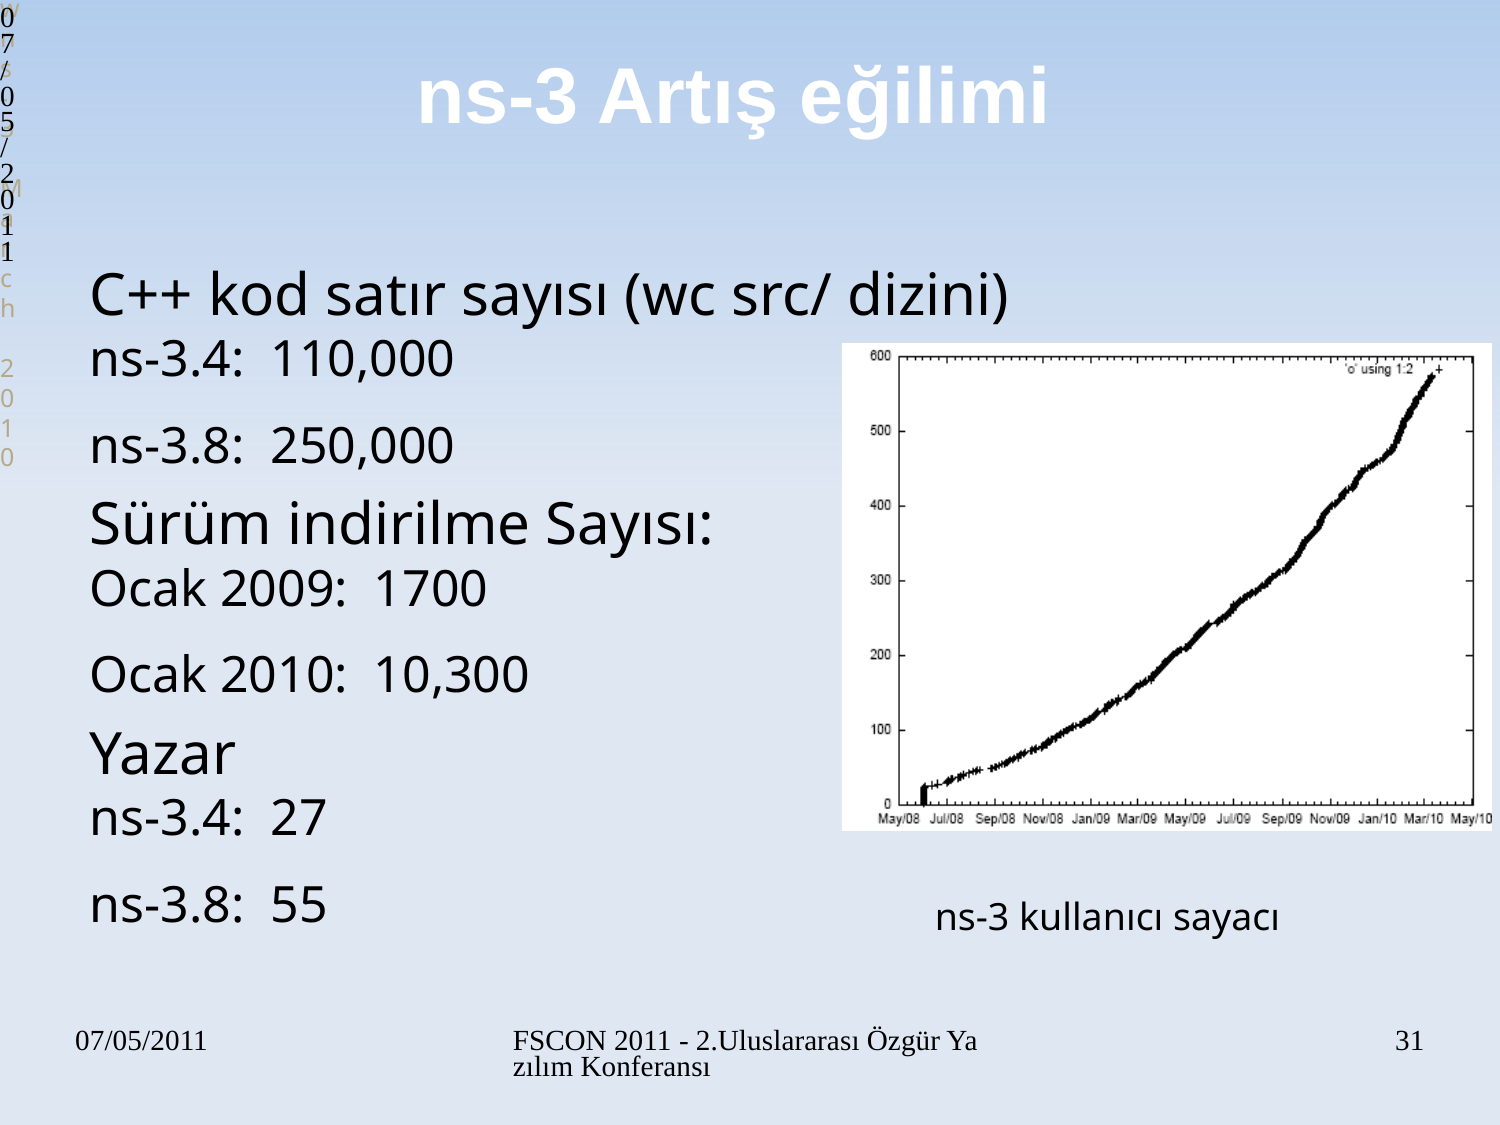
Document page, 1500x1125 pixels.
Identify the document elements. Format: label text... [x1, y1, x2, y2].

list C++ kod satır sayısı (wc src/ dizini) ns-3.4: 110,000 ns-3.8: 250,000 Sürüm indirilme Sayısı: Ocak 2009: 1700 Ocak 2010: 10,300 Yazar ns-3.4: 27 ns-3.8: 55 [75, 263, 1426, 1006]
picture [0, 0, 1500, 1125]
title ns-3 Artış eğilimi [69, 0, 1420, 188]
text_box ns-3 kullanıcı sayacı [920, 885, 1296, 945]
